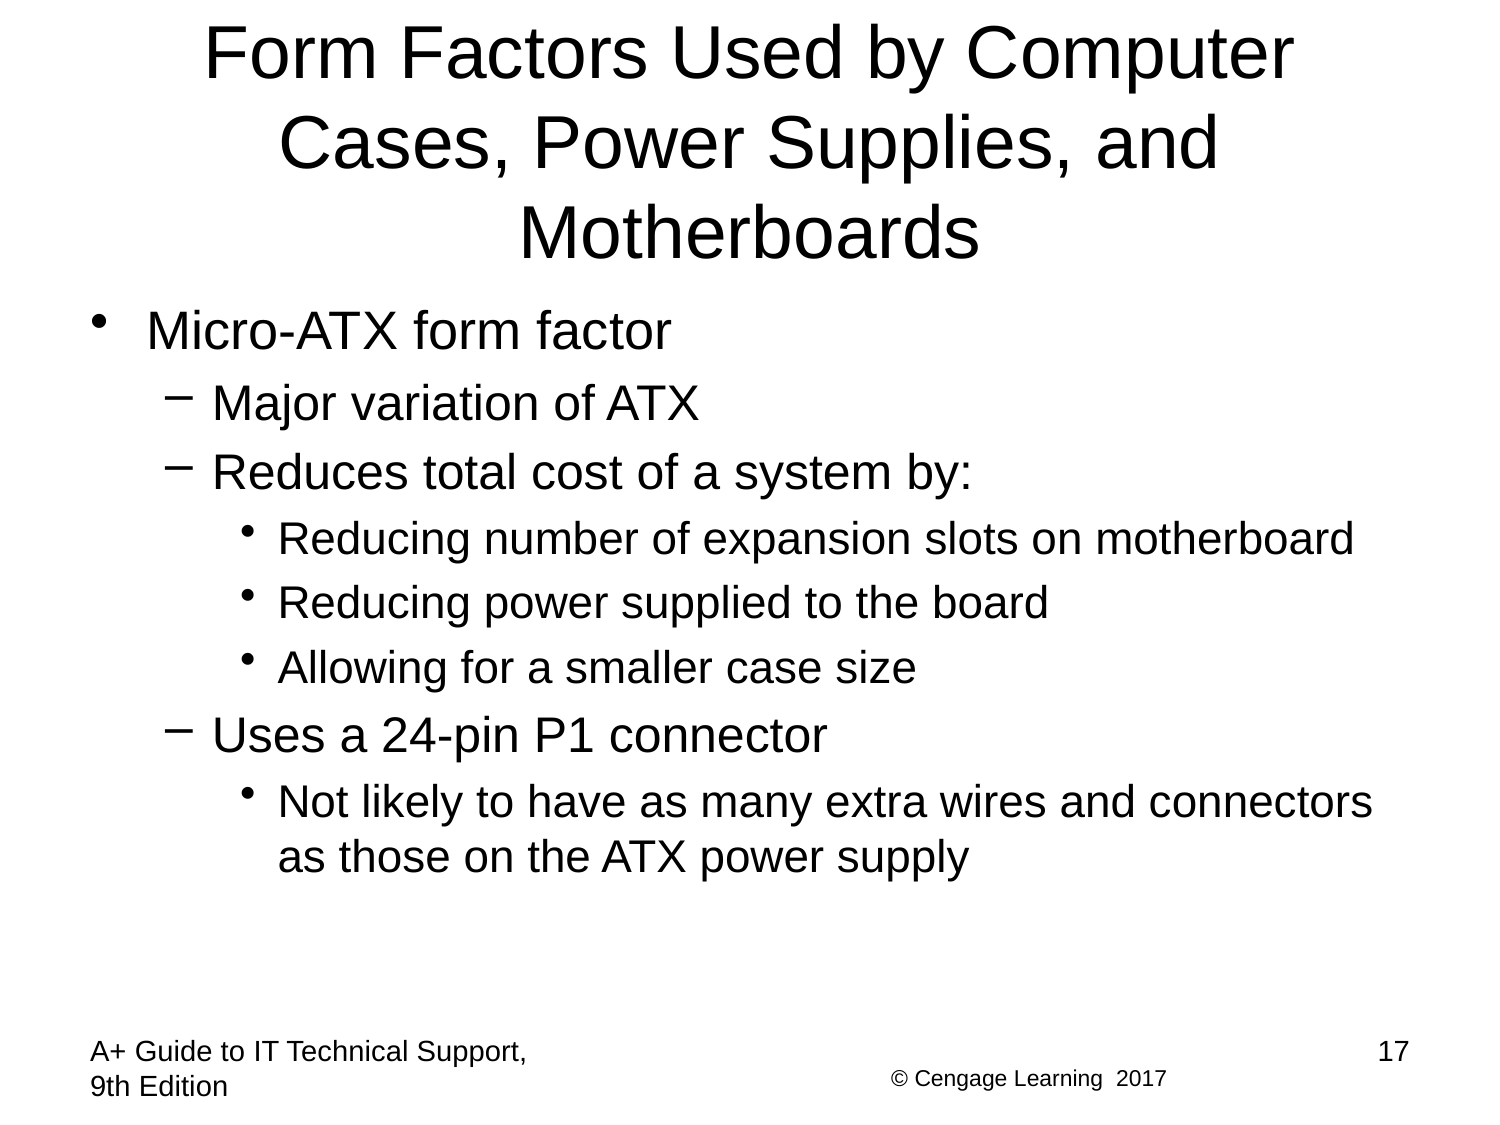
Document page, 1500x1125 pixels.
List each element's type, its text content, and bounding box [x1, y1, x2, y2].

slide_number <number> [1312, 1024, 1425, 1103]
title Form Factors Used by Computer Cases, Power Supplies, and Motherboards [75, 45, 1425, 233]
footer A+ Guide to IT Technical Support, 9th Edition [75, 1024, 588, 1103]
list Micro-ATX form factor Major variation of ATX Reduces total cost of a system by: Reducing number of expansion slots on motherboard Reducing power supplied to the board Allowing for a smaller case size Uses a 24-pin P1 connector Not likely to have as many extra wires and connectors as those on the ATX power supply [75, 287, 1425, 1005]
